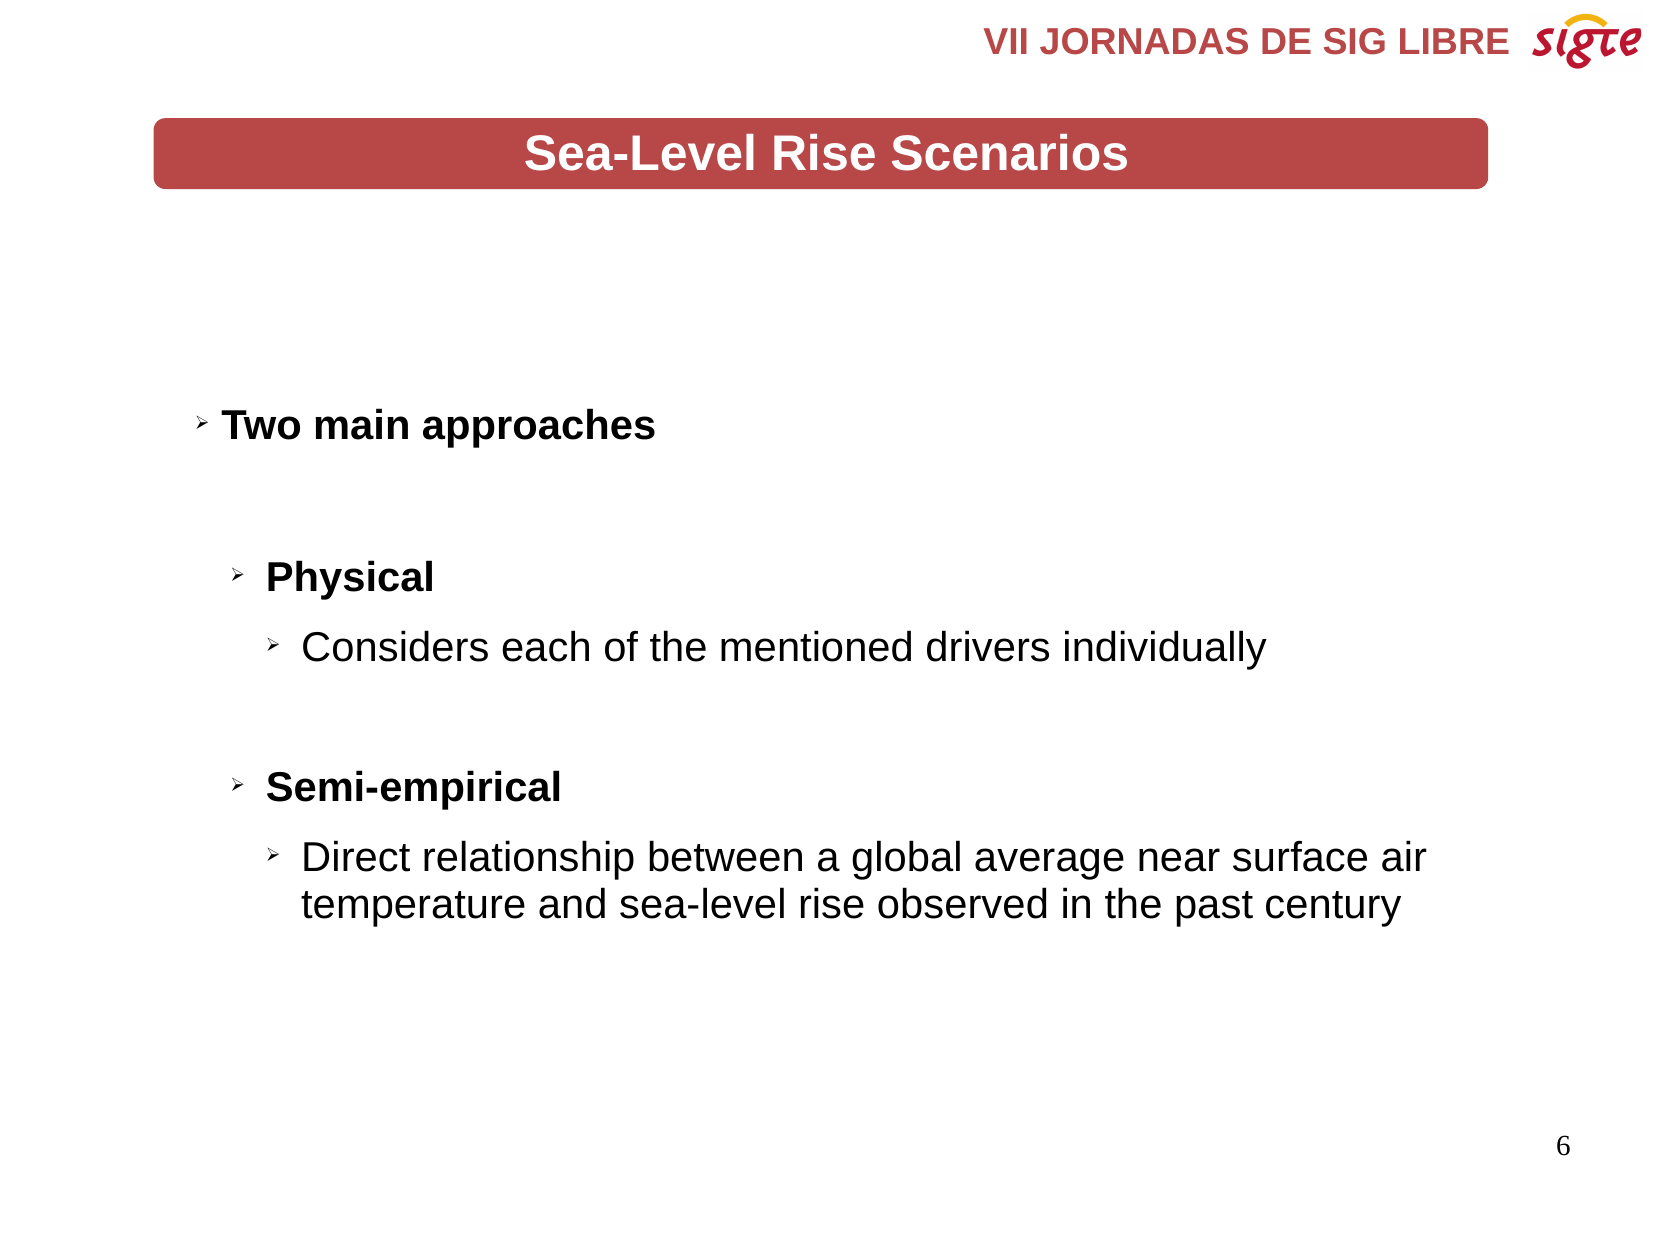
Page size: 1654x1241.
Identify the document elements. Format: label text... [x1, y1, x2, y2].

title Sea-Level Rise Scenarios [82, 49, 1571, 257]
text_box VII JORNADAS DE SIG LIBRE [968, 12, 1524, 71]
picture [1528, 11, 1644, 71]
list Two main approaches Physical Considers each of the mentioned drivers individually Semi-empirical Direct relationship between a global average near surface air temperature and sea-level rise observed in the past century [194, 401, 1477, 999]
